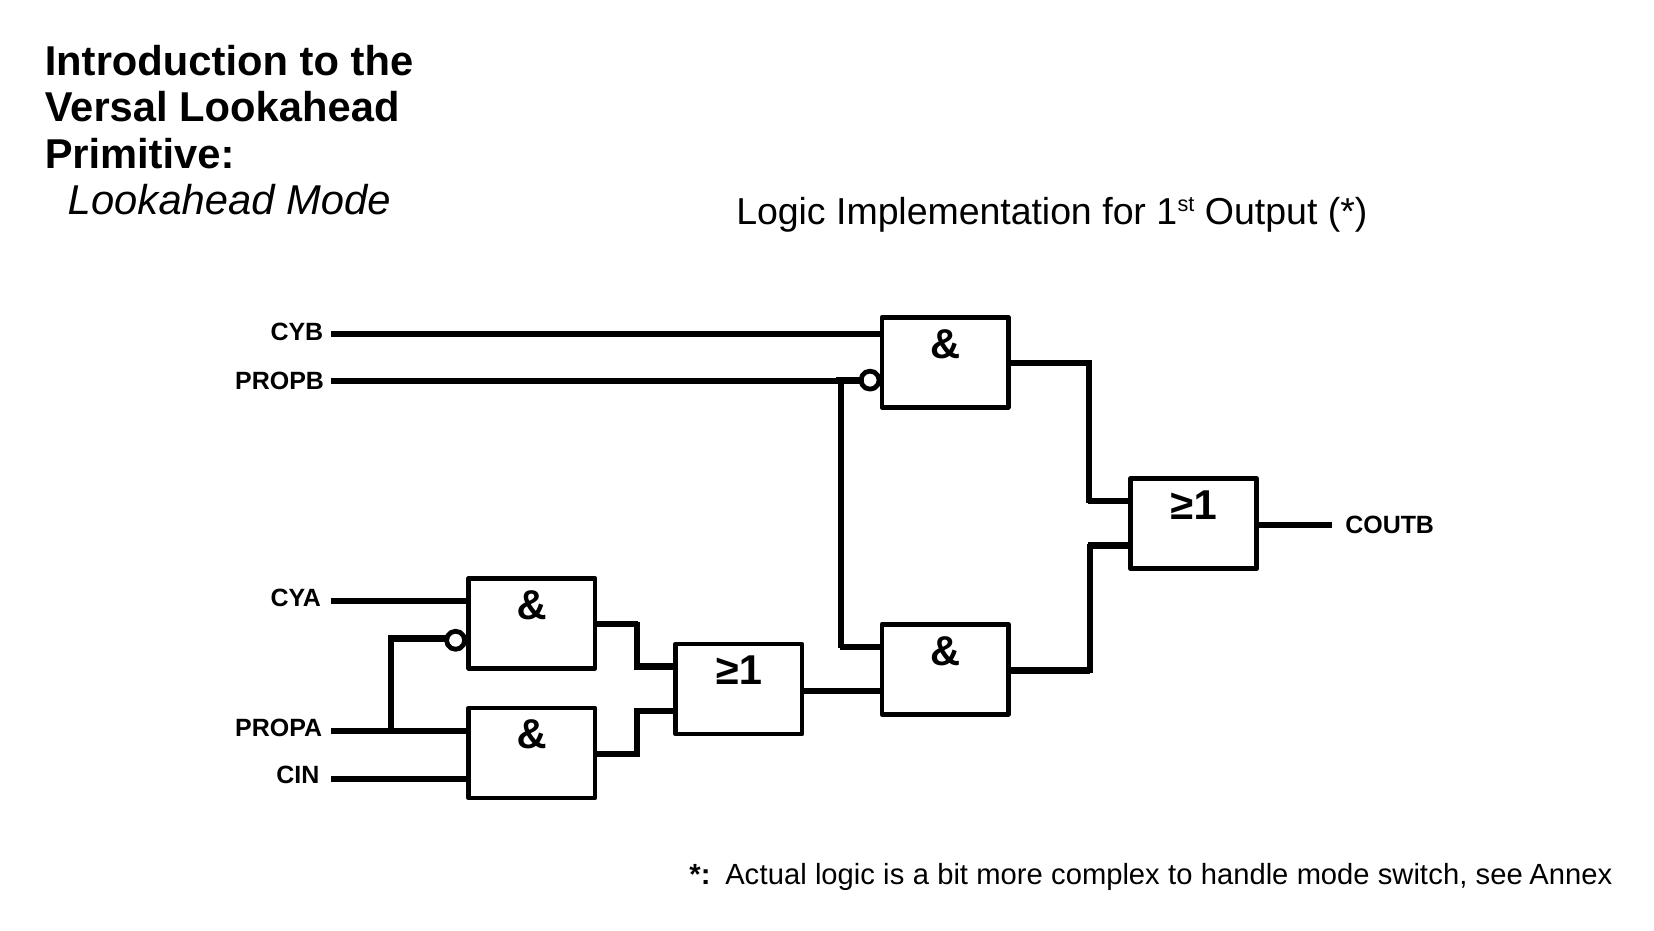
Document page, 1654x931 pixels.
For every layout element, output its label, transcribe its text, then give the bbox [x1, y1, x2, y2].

text_box ≥1 [1130, 478, 1257, 569]
text_box COUTB [1330, 503, 1466, 551]
text_box & [882, 317, 1009, 408]
text_box ≥1 [675, 644, 803, 735]
text_box CIN [261, 753, 367, 797]
text_box CYA [255, 576, 391, 624]
text_box *: Actual logic is a bit more complex to handle mode switch, see Annex [674, 850, 1638, 909]
text_box CYB [255, 310, 391, 358]
text_box PROPB [220, 359, 356, 407]
text_box Introduction to the Versal Lookahead Primitive: Lookahead Mode [30, 30, 481, 231]
text_box PROPA [220, 706, 356, 754]
text_box & [468, 578, 595, 669]
text_box & [882, 624, 1009, 715]
text_box & [468, 708, 595, 799]
text_box Logic Implementation for 1st Output (*) [721, 183, 1397, 259]
